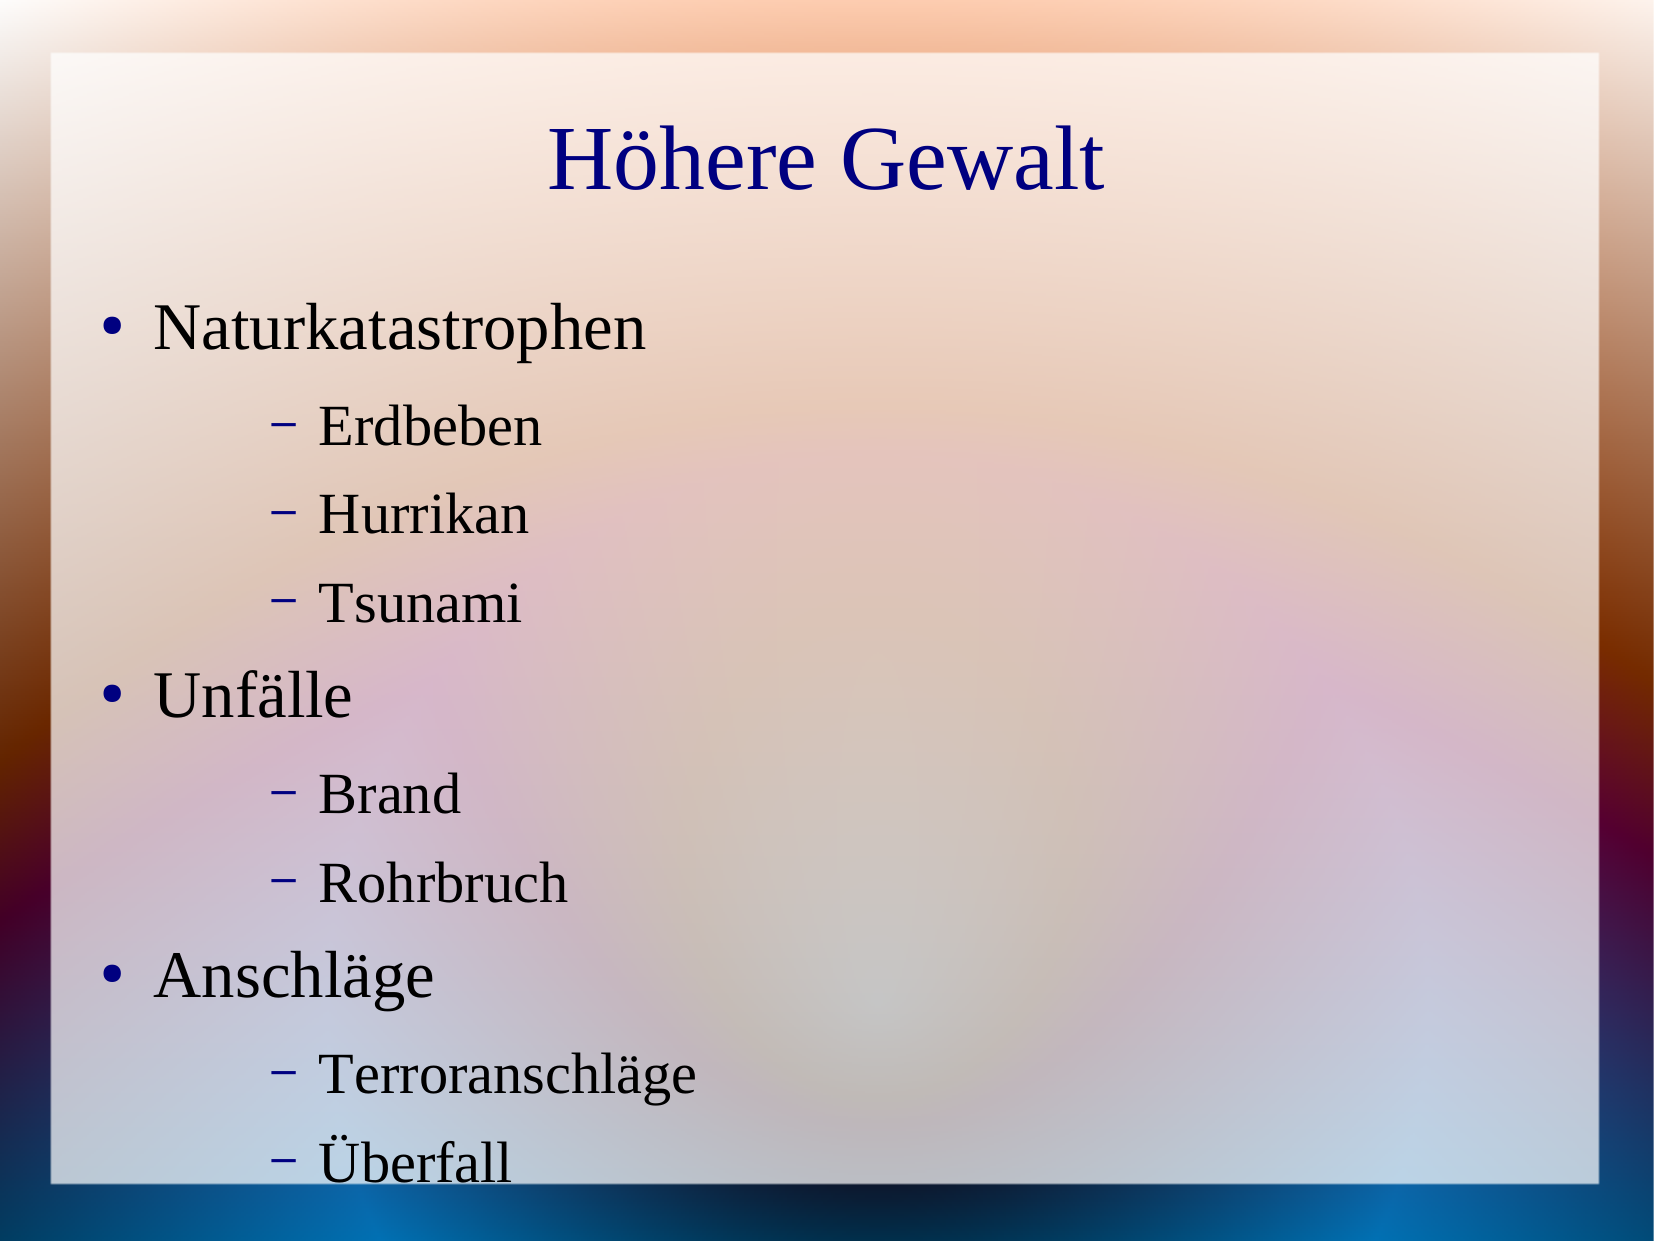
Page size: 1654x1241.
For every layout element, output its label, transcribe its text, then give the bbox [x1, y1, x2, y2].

title Höhere Gewalt [82, 62, 1571, 256]
list Naturkatastrophen Erdbeben Hurrikan Tsunami Unfälle Brand Rohrbruch Anschläge Terroranschläge Überfall [82, 290, 1571, 1195]
picture [0, 0, 1654, 1241]
